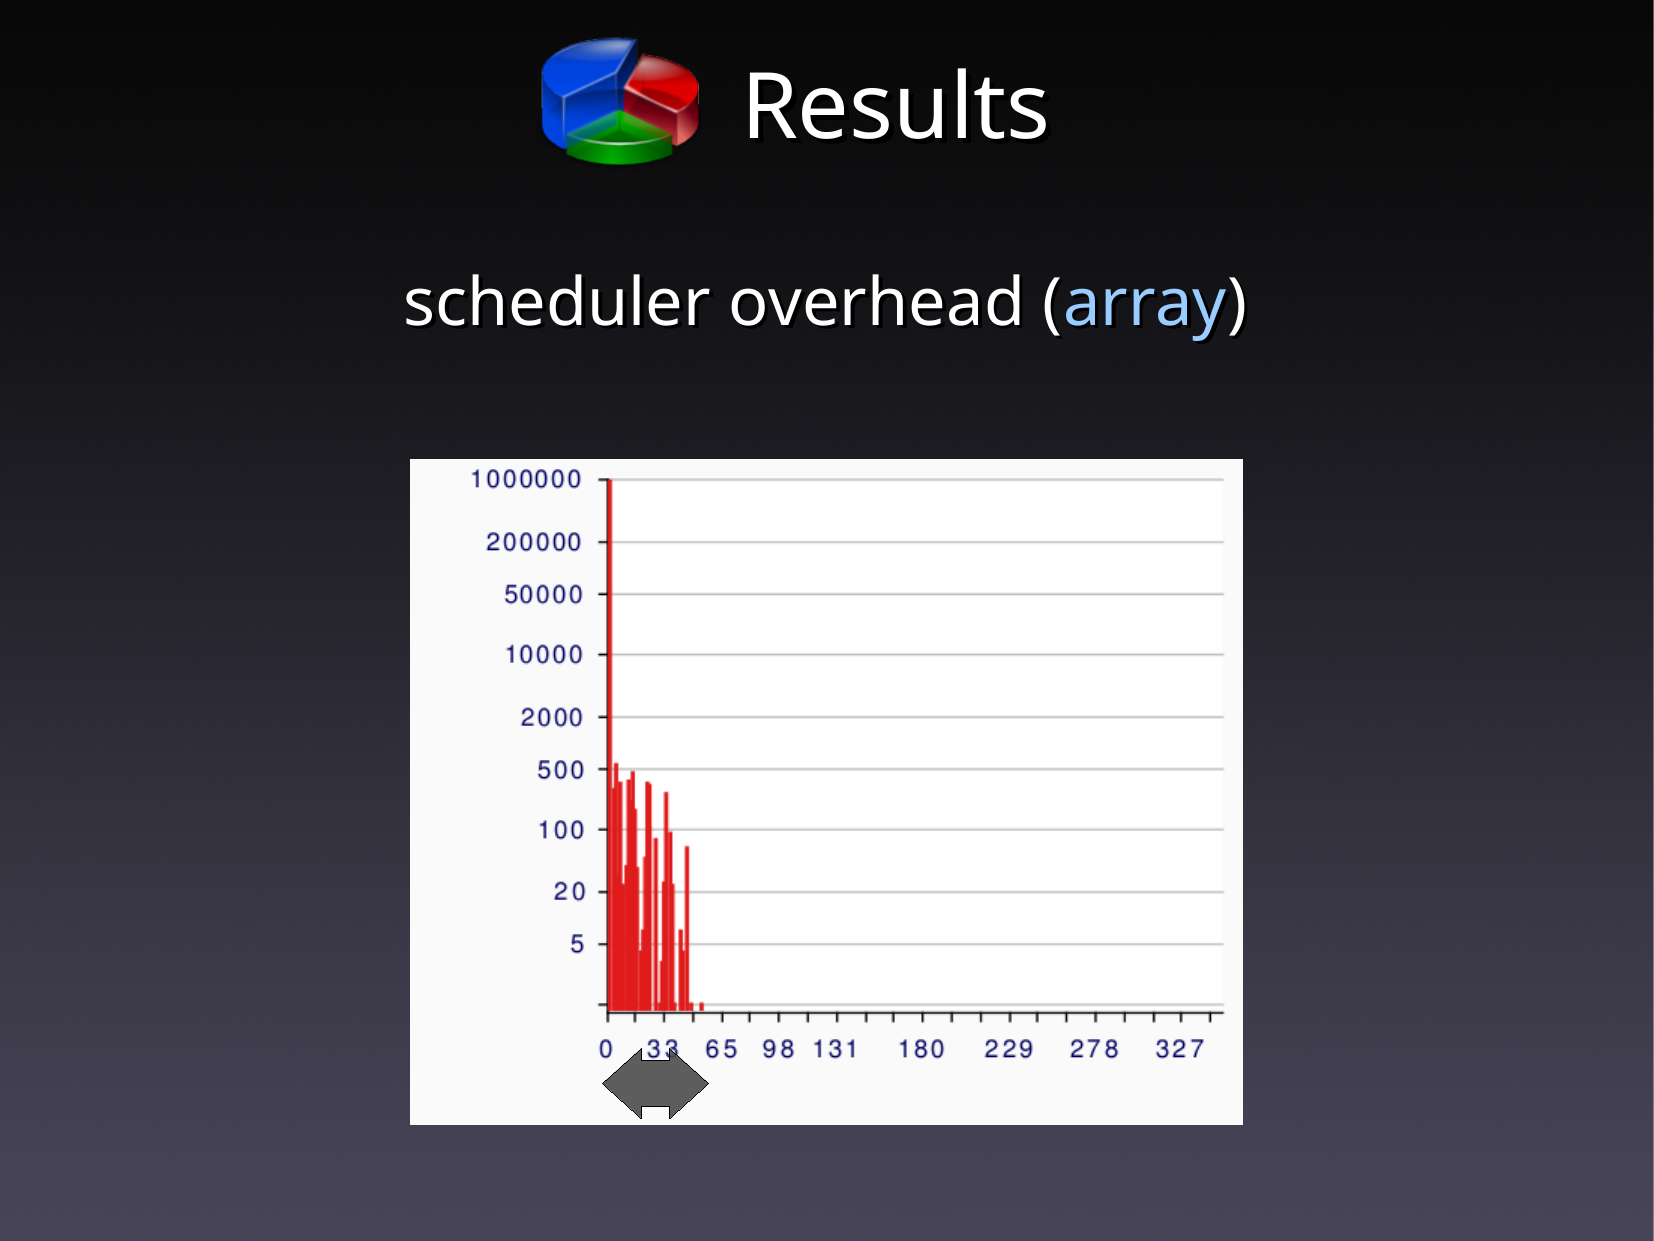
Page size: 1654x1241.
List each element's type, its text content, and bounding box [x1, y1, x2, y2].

picture [0, 0, 1654, 1241]
picture [531, 17, 710, 187]
title scheduler overhead (array) [0, 195, 1653, 403]
title Results [0, 0, 1651, 195]
text_box [602, 1048, 709, 1119]
